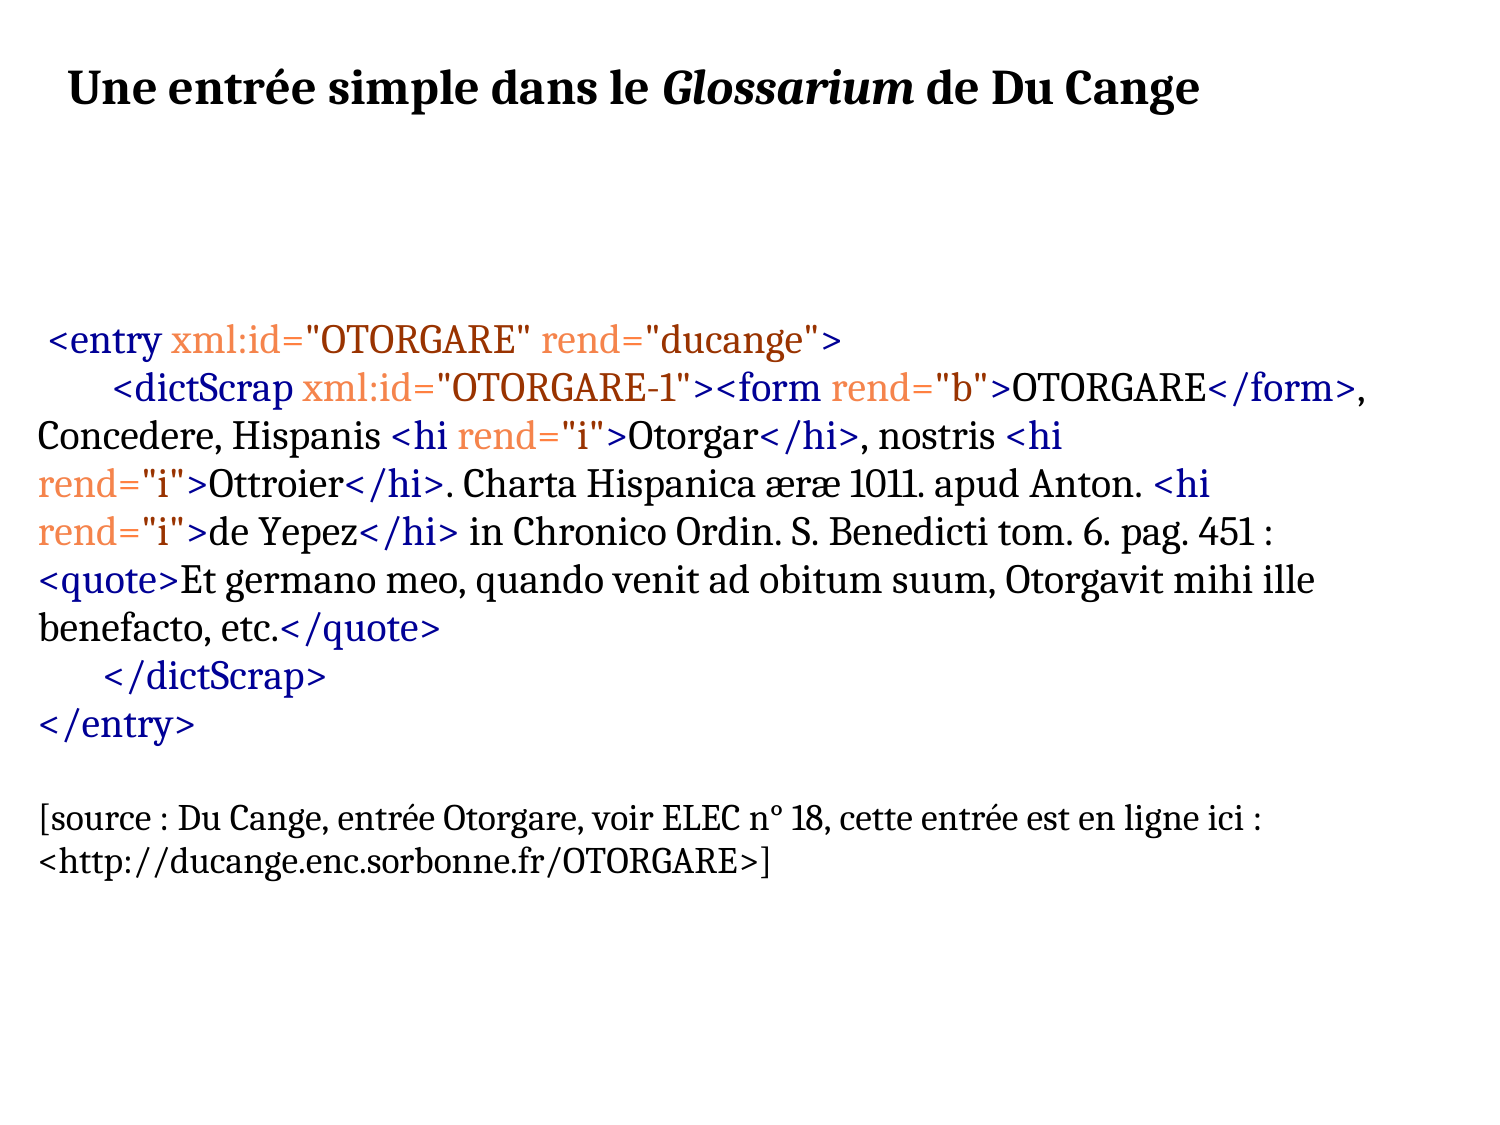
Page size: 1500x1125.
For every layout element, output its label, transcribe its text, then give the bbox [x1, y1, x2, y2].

title Une entrée simple dans le Glossarium de Du Cange [67, 0, 1418, 178]
subtitle <entry xml:id="OTORGARE" rend="ducange"> <dictScrap xml:id="OTORGARE-1"><form rend="b">OTORGARE</form>, Concedere, Hispanis <hi rend="i">Otorgar</hi>, nostris <hi rend="i">Ottroier</hi>. Charta Hispanica æræ 1011. apud Anton. <hi rend="i">de Yepez</hi> in Chronico Ordin. S. Benedicti tom. 6. pag. 451 : <quote>Et germano meo, quando venit ad obitum suum, Otorgavit mihi ille benefacto, etc.</quote> </dictScrap> </entry> [source : Du Cange, entrée Otorgare, voir ELEC n° 18, cette entrée est en ligne ici : <http://ducange.enc.sorbonne.fr/OTORGARE>] [37, 206, 1388, 1034]
